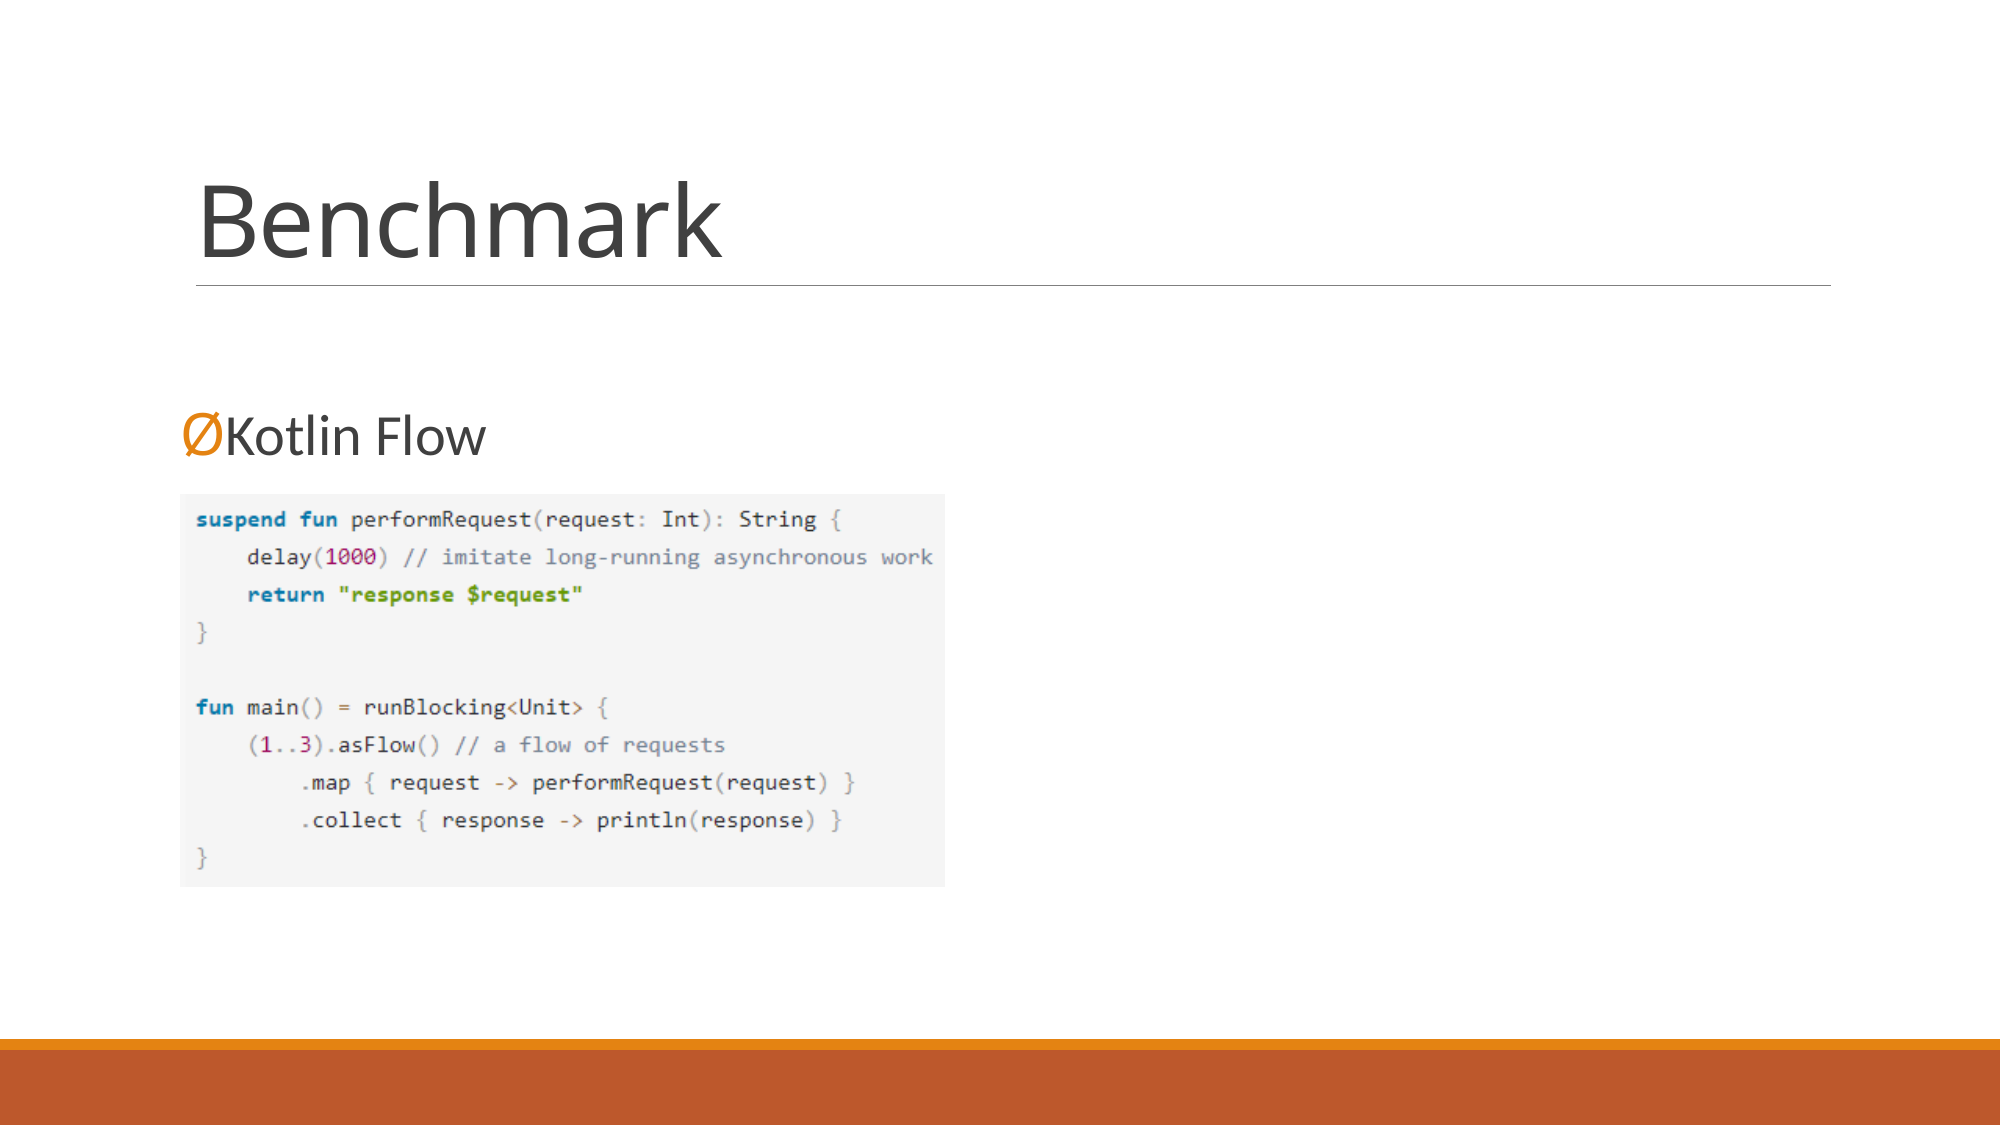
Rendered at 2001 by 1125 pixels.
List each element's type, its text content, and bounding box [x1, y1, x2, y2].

title Benchmark [180, 47, 1831, 286]
picture [180, 494, 945, 887]
list Kotlin Flow [180, 302, 1831, 963]
